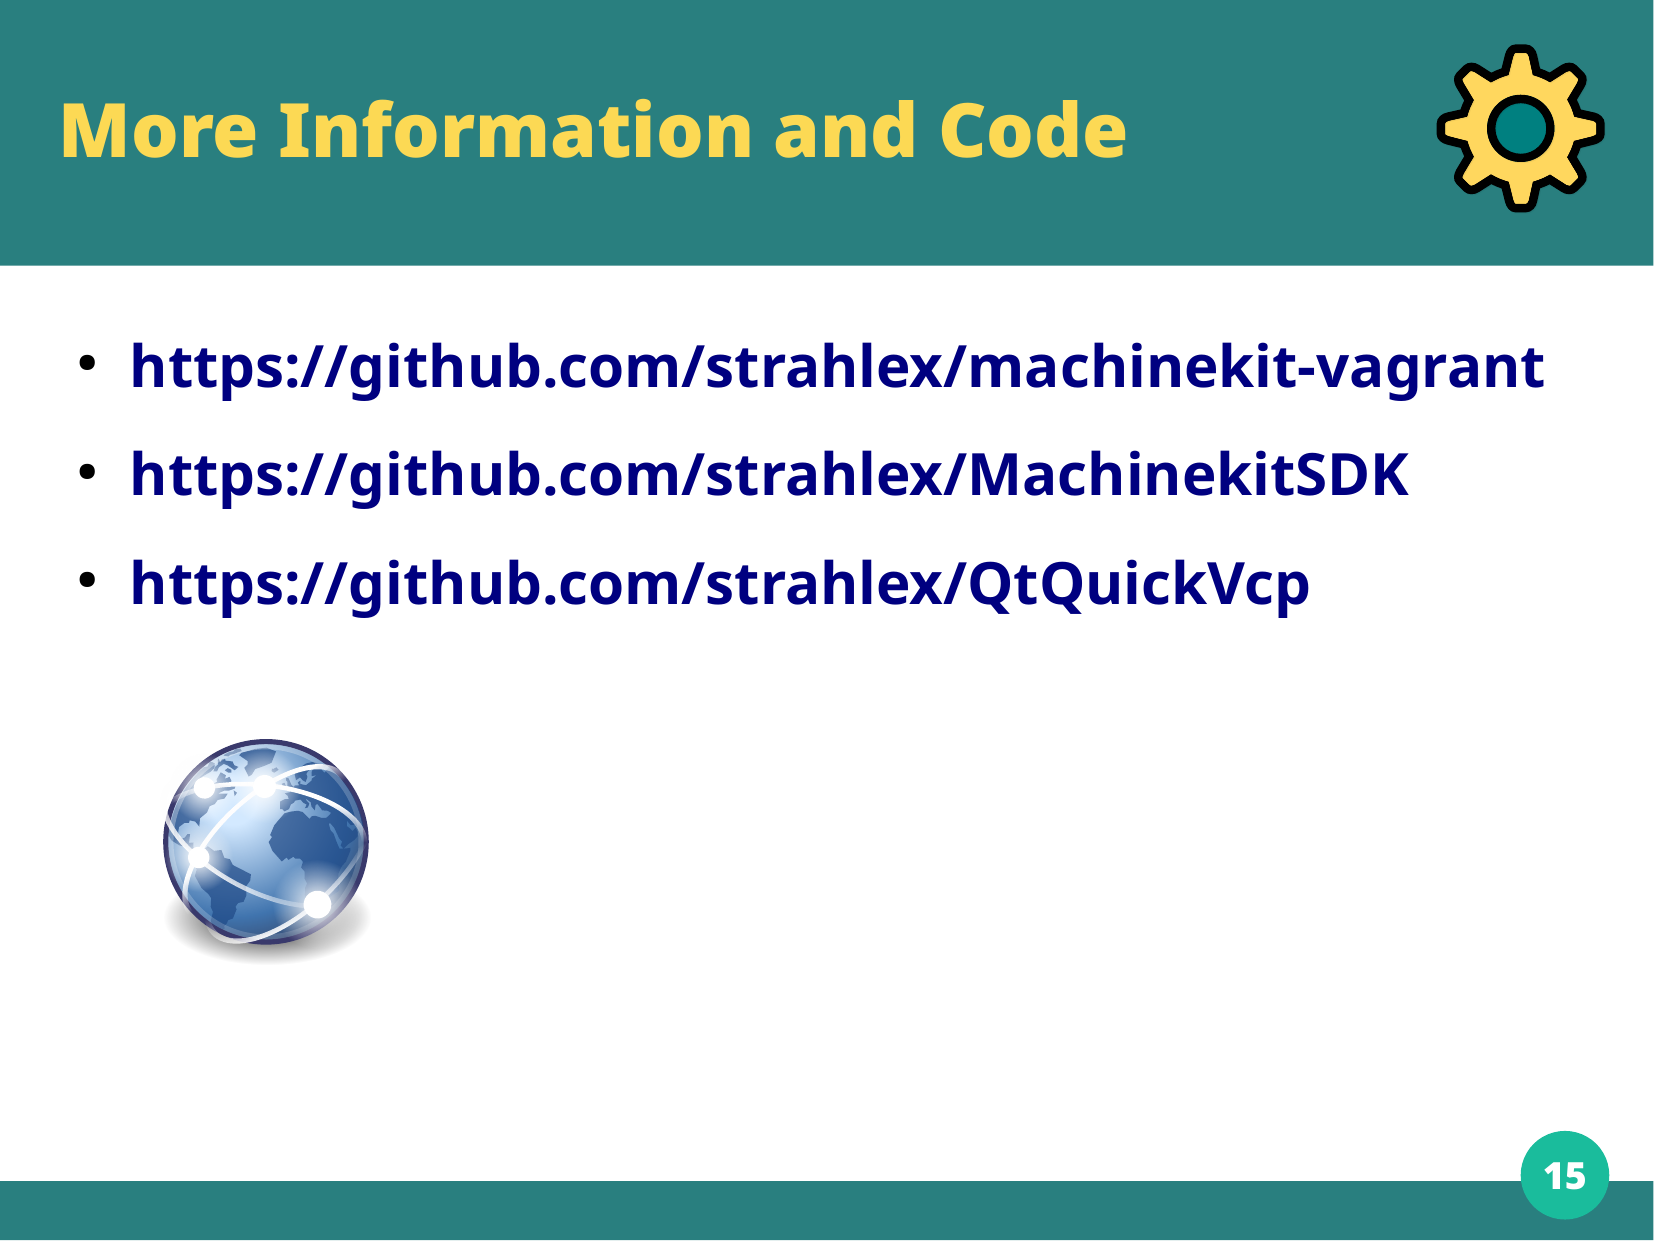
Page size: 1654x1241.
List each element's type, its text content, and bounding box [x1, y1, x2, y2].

title More Information and Code [59, 49, 1595, 207]
picture [139, 720, 388, 969]
list https://github.com/strahlex/machinekit-vagrant https://github.com/strahlex/MachinekitSDK https://github.com/strahlex/QtQuickVcp [59, 324, 1595, 1152]
